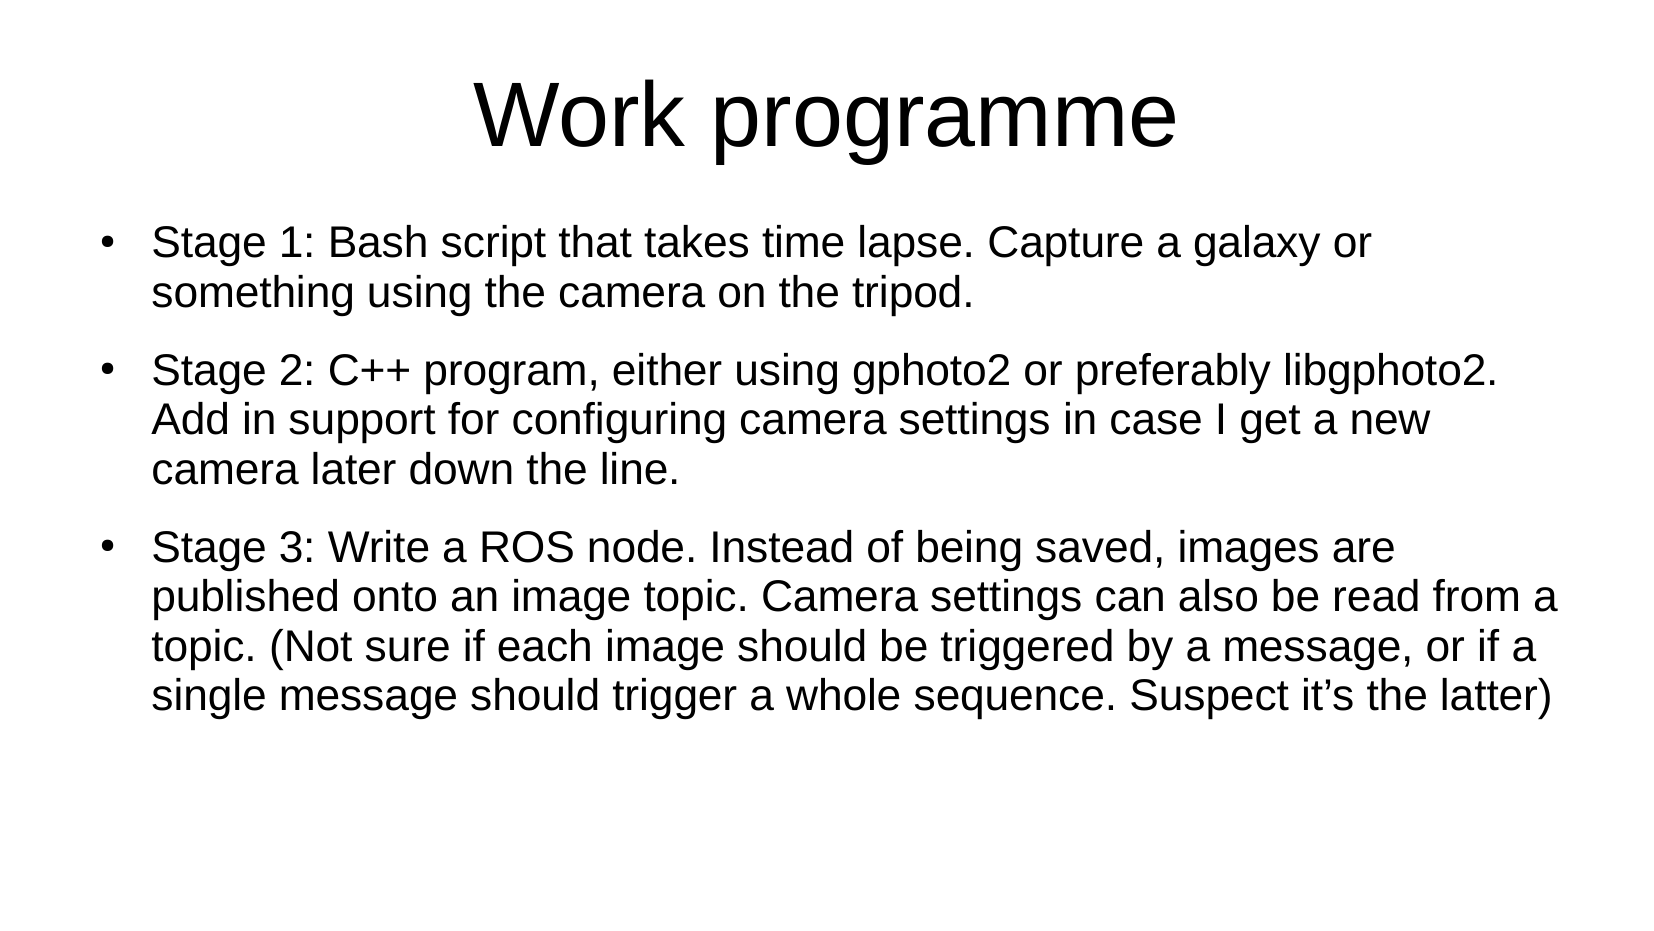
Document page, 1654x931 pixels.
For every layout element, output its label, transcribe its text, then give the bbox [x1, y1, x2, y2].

title Work programme [82, 37, 1571, 193]
list Stage 1: Bash script that takes time lapse. Capture a galaxy or something using the camera on the tripod. Stage 2: C++ program, either using gphoto2 or preferably libgphoto2. Add in support for configuring camera settings in case I get a new camera later down the line. Stage 3: Write a ROS node. Instead of being saved, images are published onto an image topic. Camera settings can also be read from a topic. (Not sure if each image should be triggered by a message, or if a single message should trigger a whole sequence. Suspect it’s the latter) [82, 217, 1571, 758]
